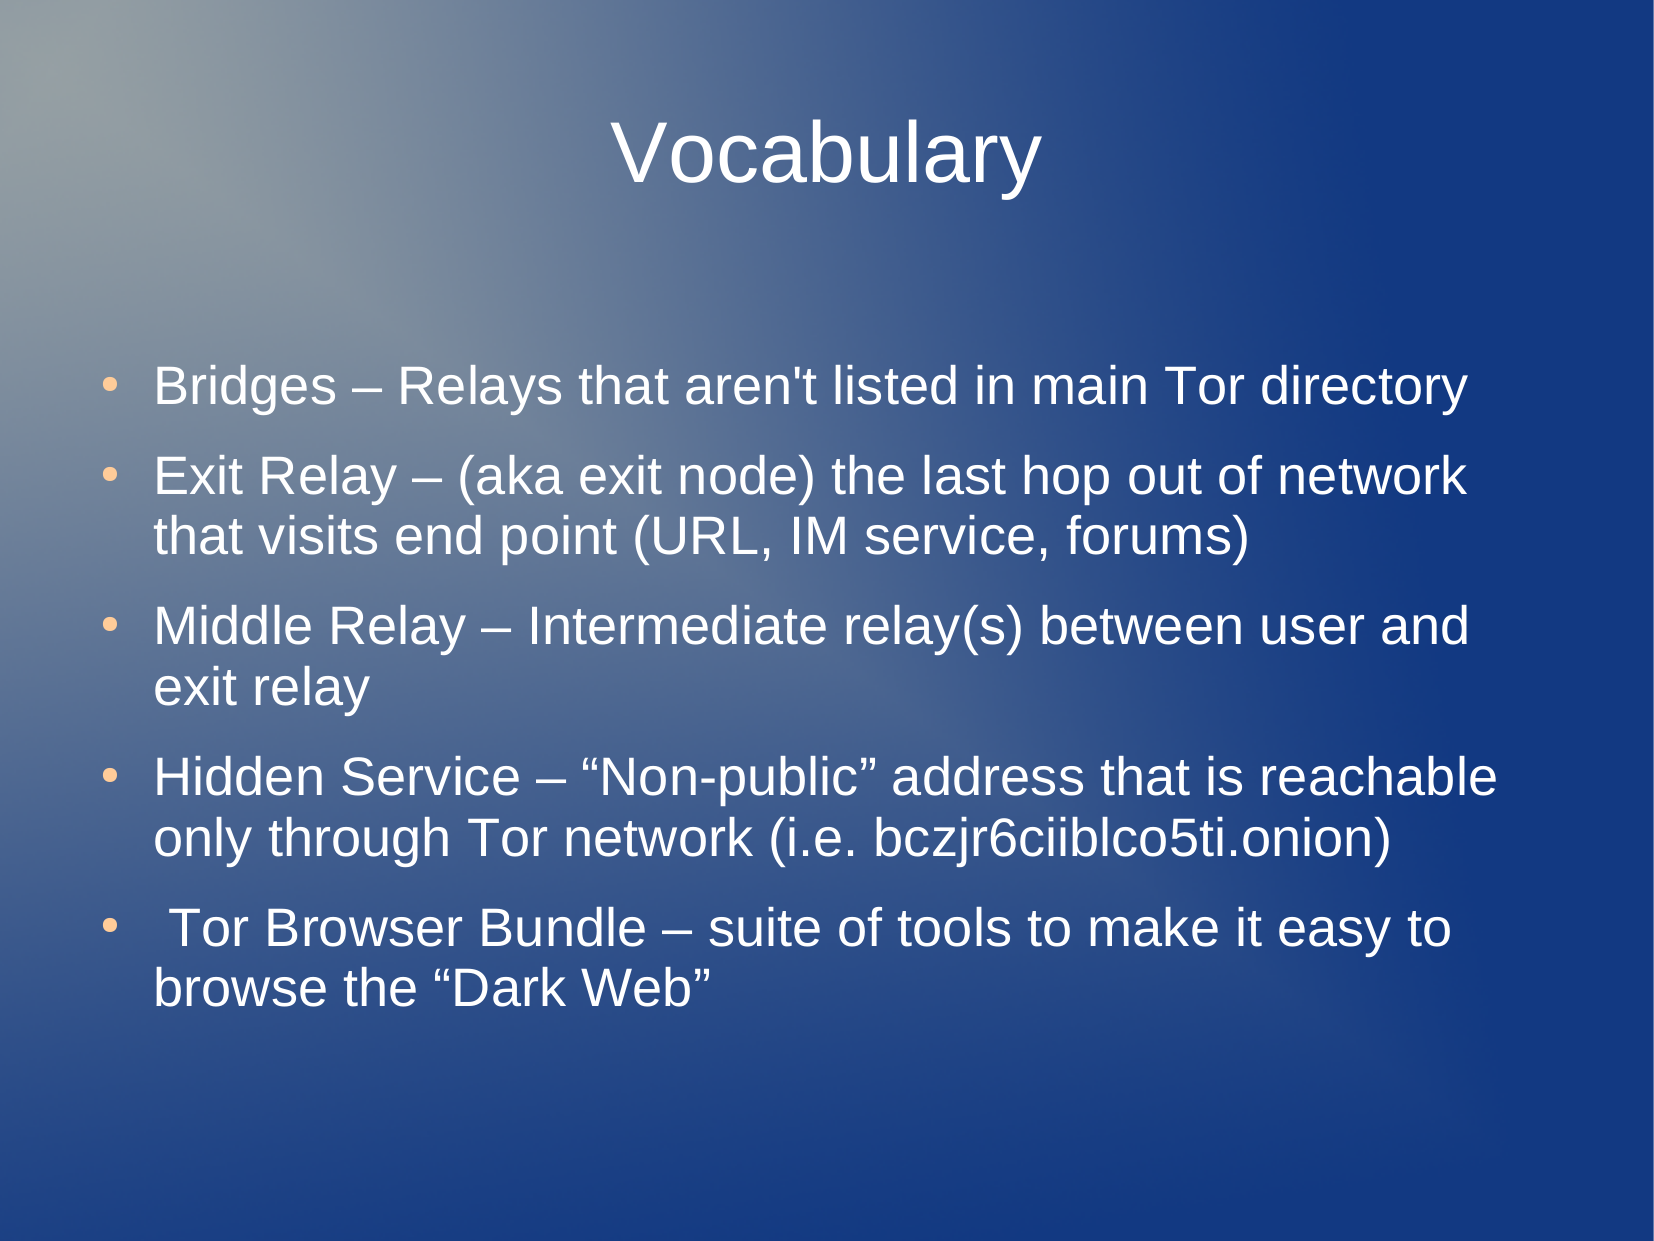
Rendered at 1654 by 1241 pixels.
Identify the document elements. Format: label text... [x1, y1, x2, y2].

list Bridges – Relays that aren't listed in main Tor directory Exit Relay – (aka exit node) the last hop out of network that visits end point (URL, IM service, forums) Middle Relay – Intermediate relay(s) between user and exit relay Hidden Service – “Non-public” address that is reachable only through Tor network (i.e. bczjr6ciiblco5ti.onion) Tor Browser Bundle – suite of tools to make it easy to browse the “Dark Web” [82, 355, 1571, 1075]
picture [0, 0, 1654, 1241]
title Vocabulary [82, 49, 1571, 257]
